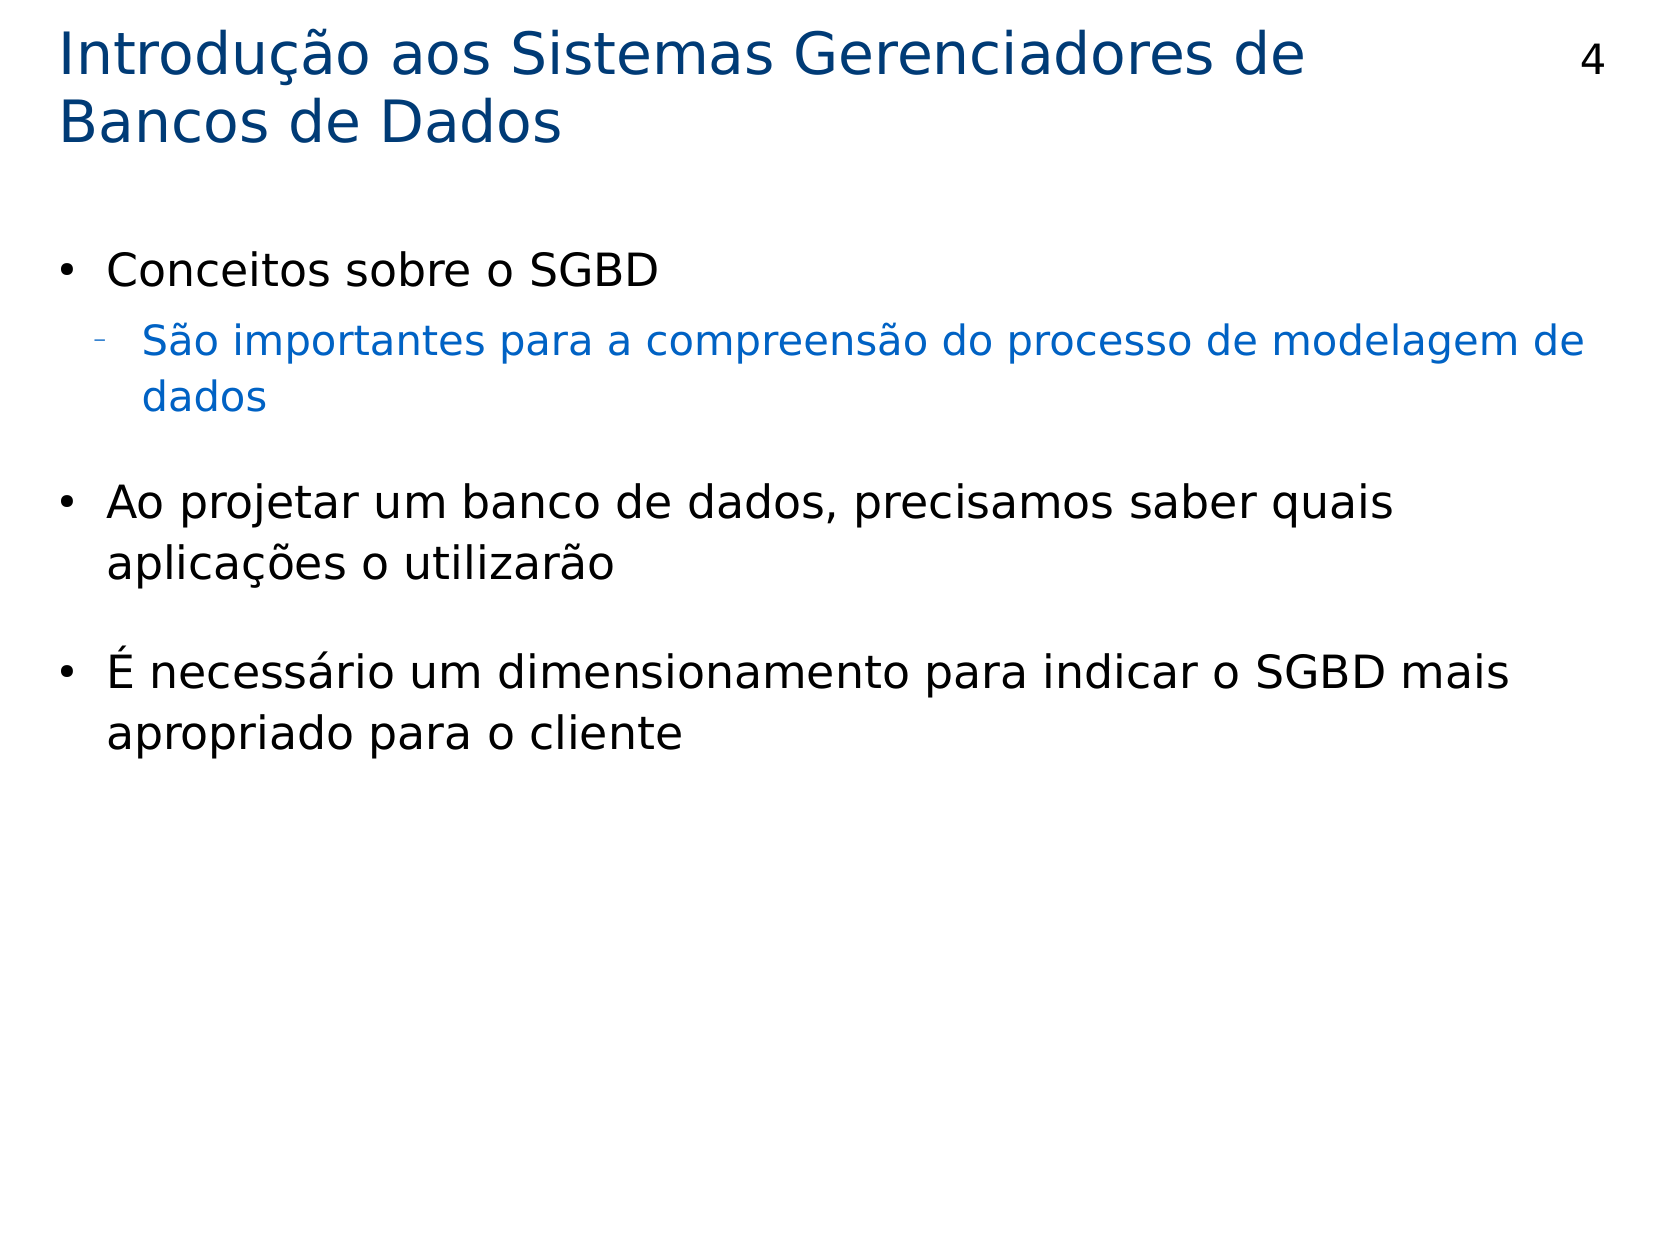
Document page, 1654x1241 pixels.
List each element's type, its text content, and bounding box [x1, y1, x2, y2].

list Conceitos sobre o SGBD São importantes para a compreensão do processo de modelagem de dados Ao projetar um banco de dados, precisamos saber quais aplicações o utilizarão É necessário um dimensionamento para indicar o SGBD mais apropriado para o cliente [59, 236, 1595, 1211]
title Introdução aos Sistemas Gerenciadores de Bancos de Dados [59, 29, 1506, 148]
